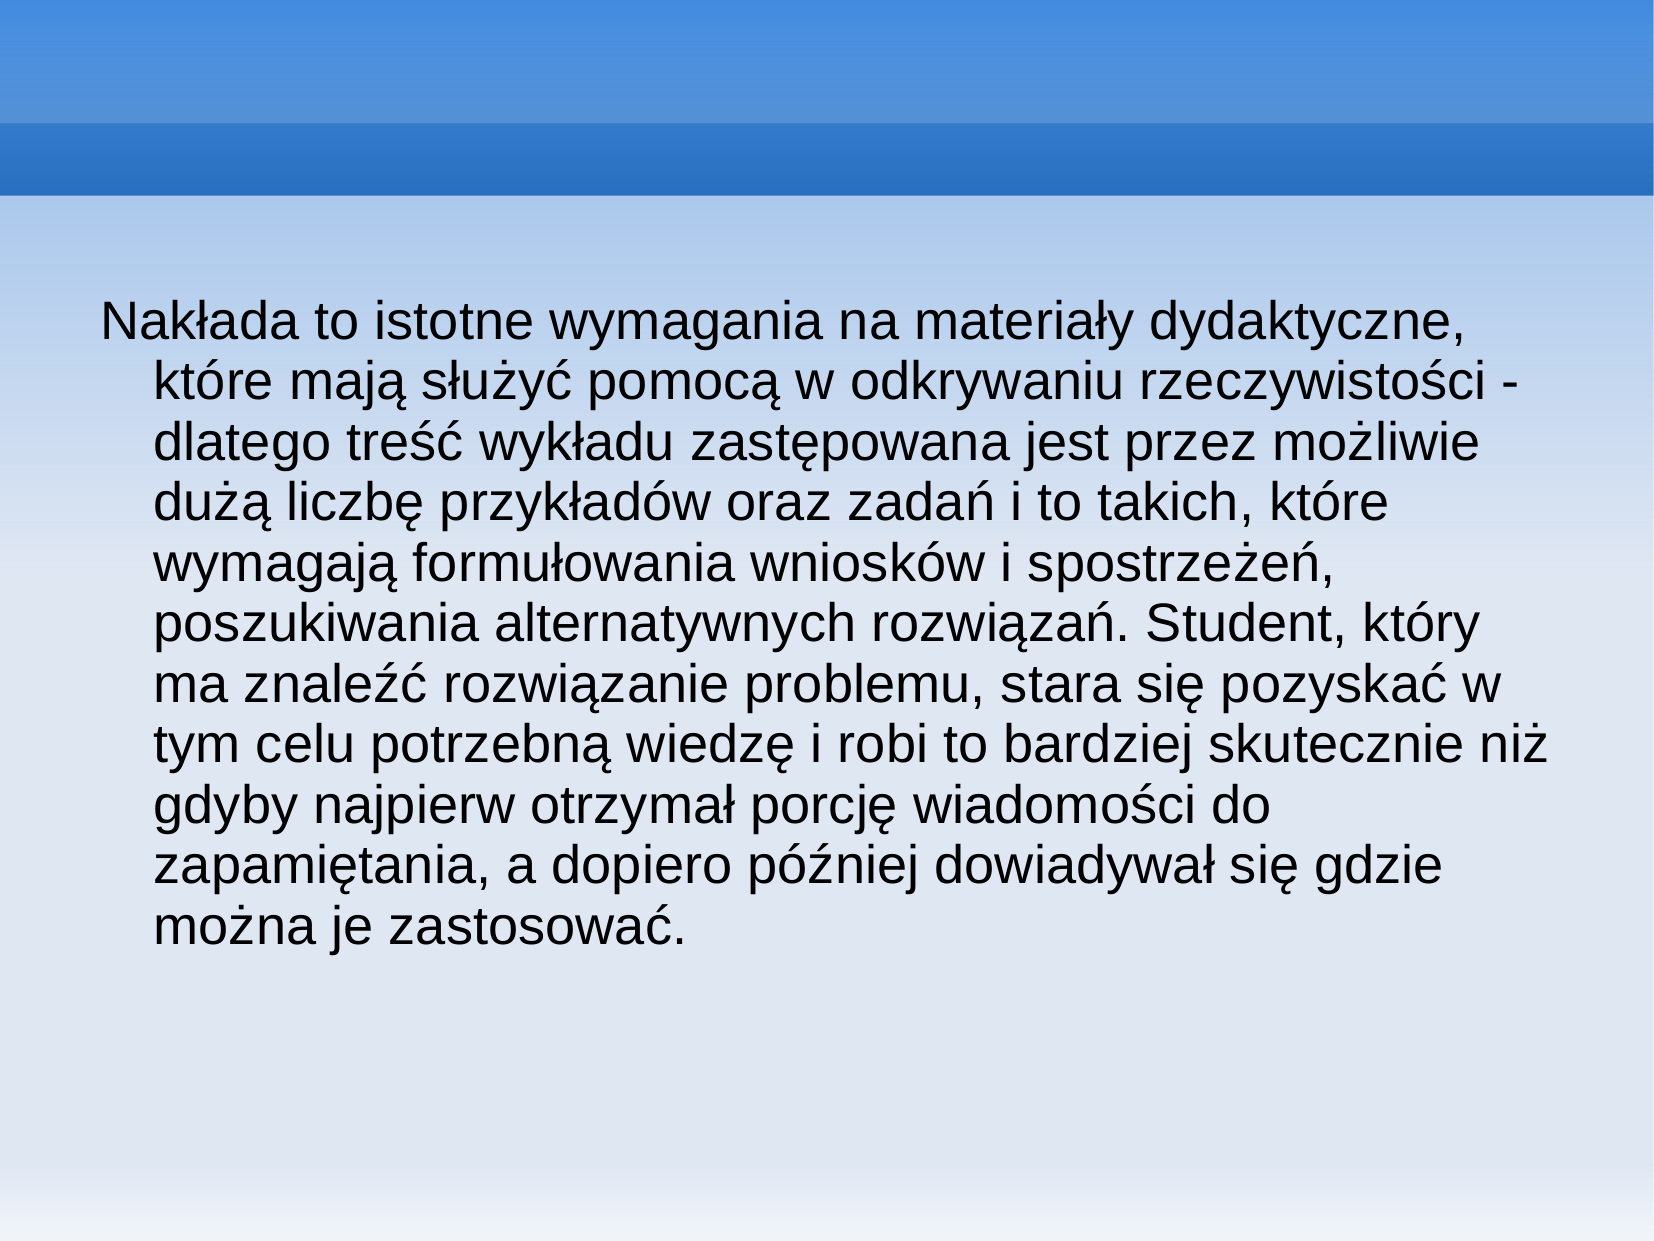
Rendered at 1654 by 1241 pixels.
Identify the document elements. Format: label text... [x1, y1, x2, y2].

picture [0, 0, 1654, 1241]
title [76, 7, 1565, 200]
list Nakłada to istotne wymagania na materiały dydaktyczne, które mają służyć pomocą w odkrywaniu rzeczywistości - dlatego treść wykładu zastępowana jest przez możliwie dużą liczbę przykładów oraz zadań i to takich, które wymagają formułowania wniosków i spostrzeżeń, poszukiwania alternatywnych rozwiązań. Student, który ma znaleźć rozwiązanie problemu, stara się pozyskać w tym celu potrzebną wiedzę i robi to bardziej skutecznie niż gdyby najpierw otrzymał porcję wiadomości do zapamiętania, a dopiero później dowiadywał się gdzie można je zastosować. [82, 290, 1571, 1094]
